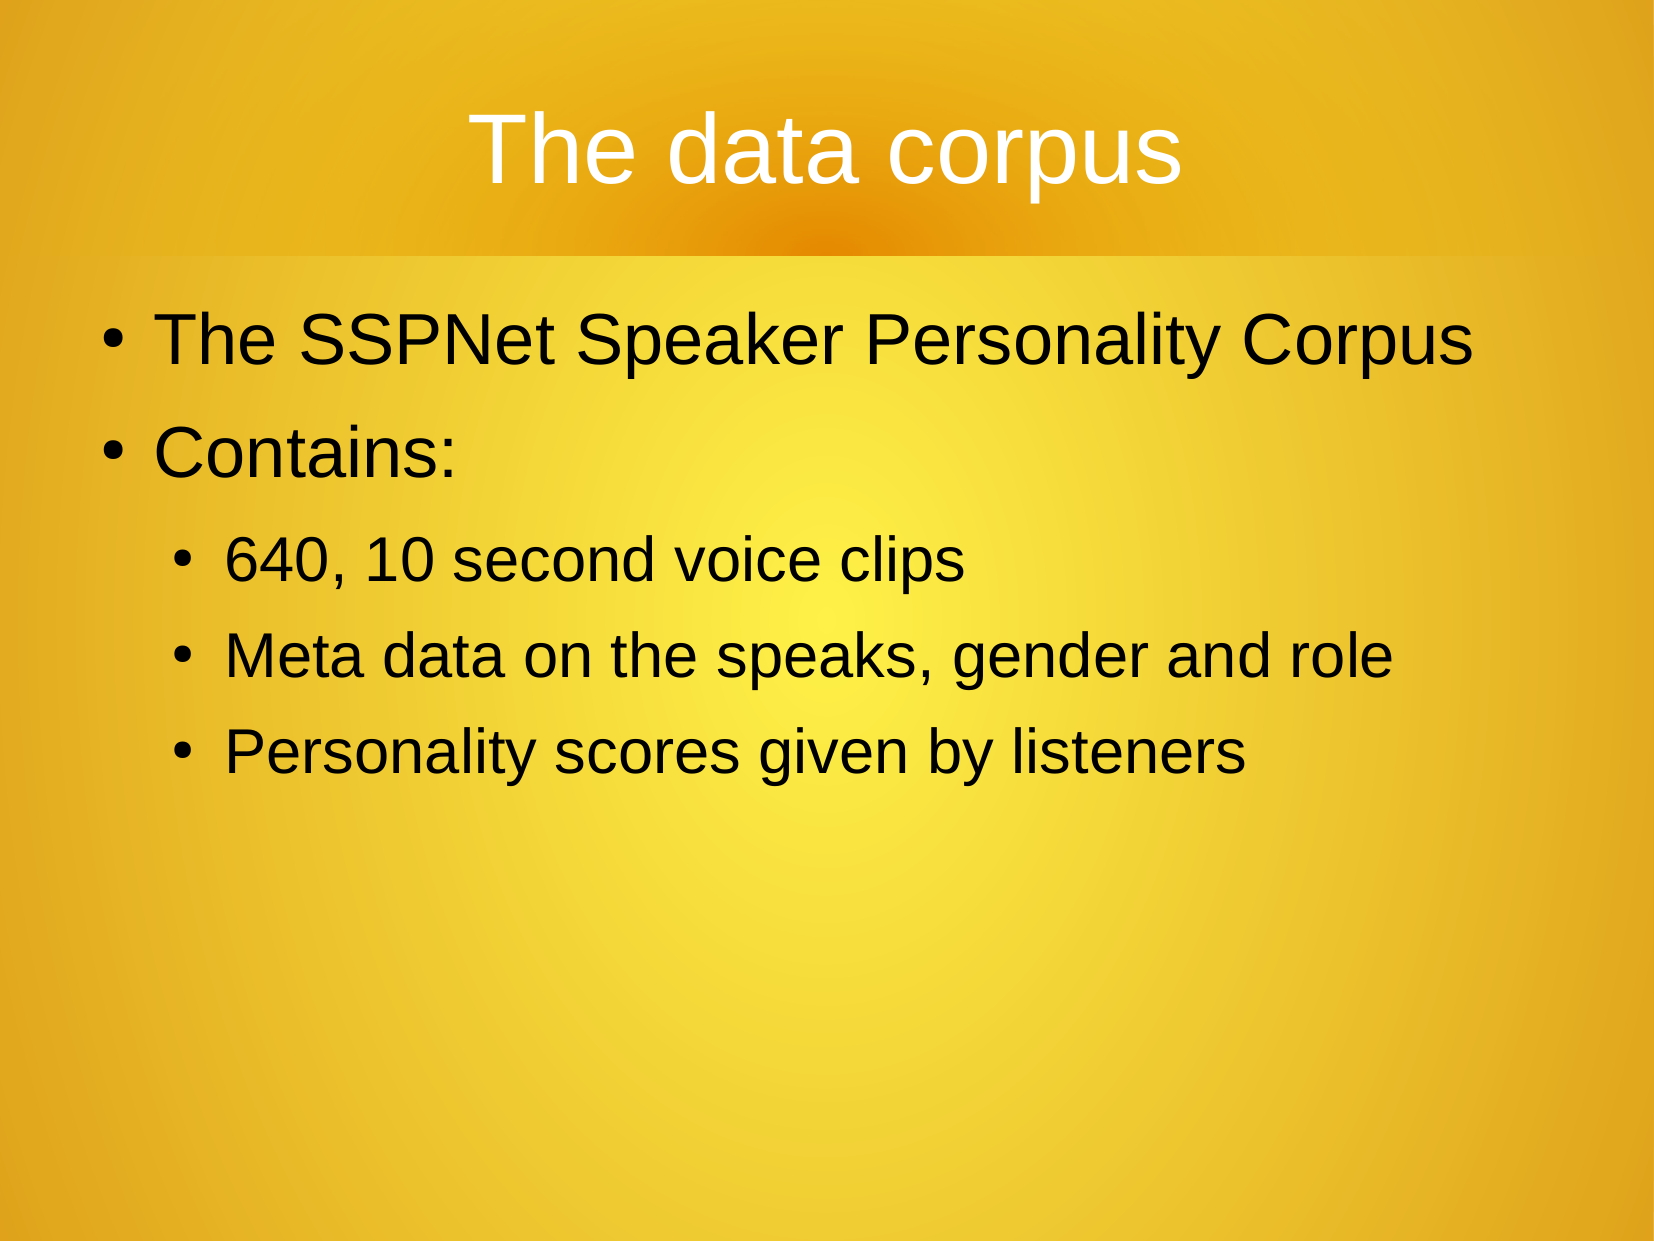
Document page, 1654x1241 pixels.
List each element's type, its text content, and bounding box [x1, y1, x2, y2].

list The SSPNet Speaker Personality Corpus Contains: 640, 10 second voice clips Meta data on the speaks, gender and role Personality scores given by listeners [82, 299, 1571, 1019]
title The data corpus [82, 47, 1571, 252]
